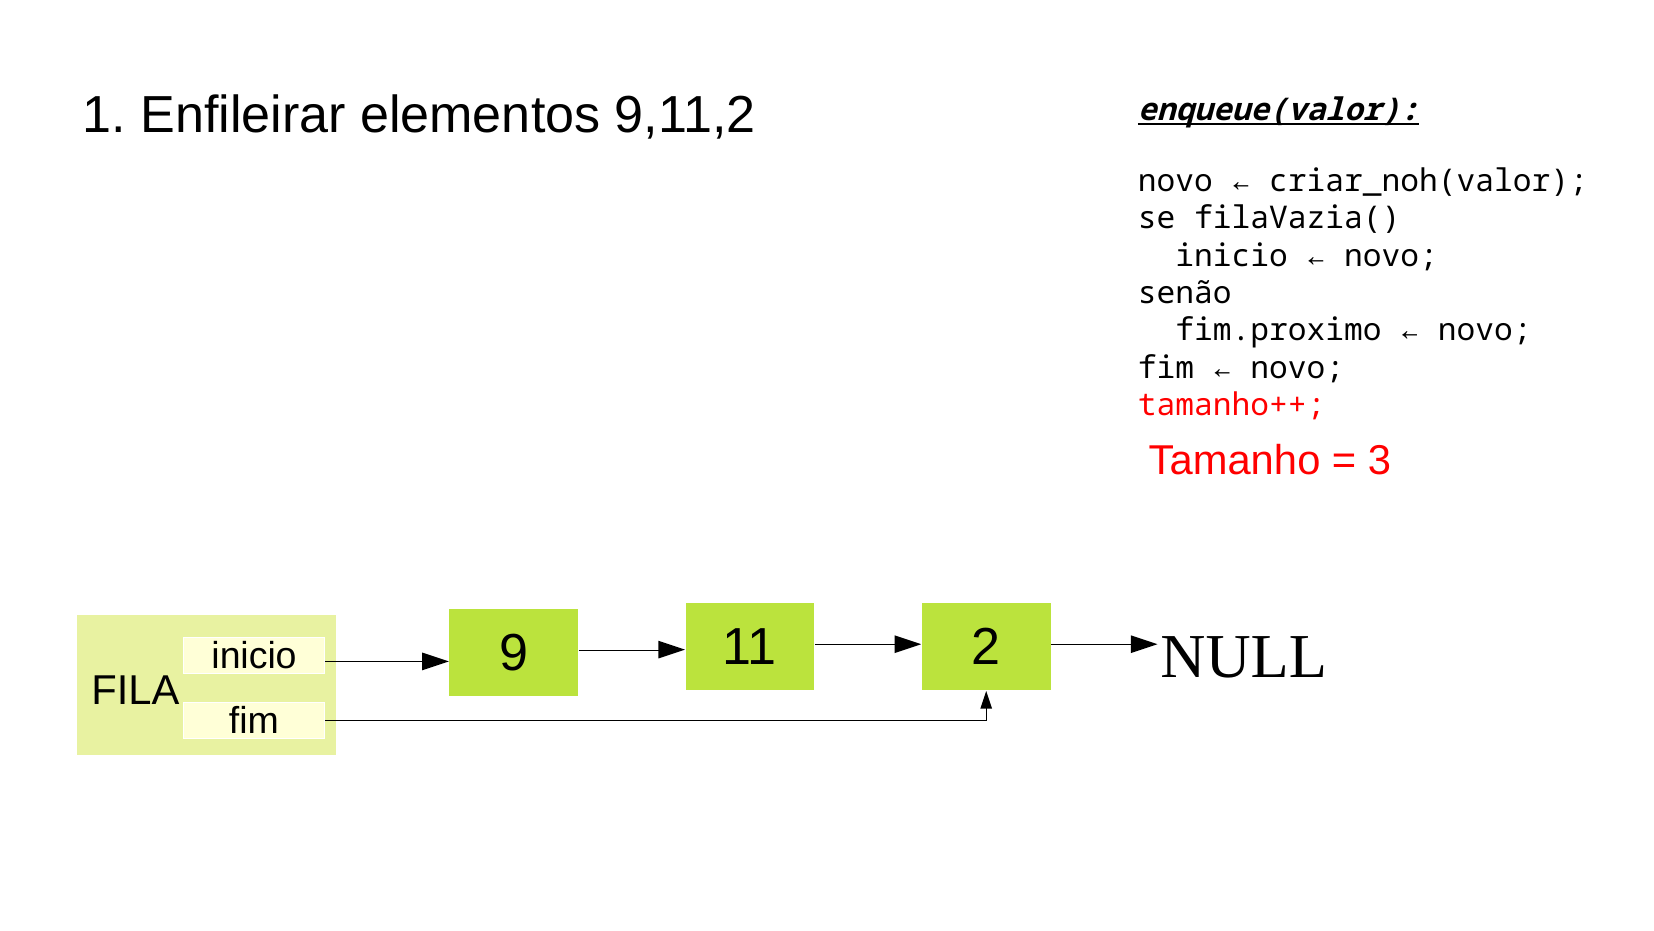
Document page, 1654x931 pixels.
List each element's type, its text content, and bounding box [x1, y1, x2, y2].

title 1. Enfileirar elementos 9,11,2 [82, 37, 1571, 193]
text_box [76, 614, 337, 661]
text_box 9 [448, 608, 579, 697]
text_box fim [183, 702, 325, 739]
text_box FILA [76, 659, 195, 721]
text_box 11 [685, 602, 815, 691]
text_box NULL [1145, 614, 1347, 692]
text_box [195, 662, 337, 720]
text_box inicio [183, 637, 325, 674]
text_box Tamanho = 3 [1133, 430, 1418, 491]
text_box enqueue(valor): novo ← criar_noh(valor); se filaVazia() inicio ← novo; senão fim.proximo ← novo; fim ← novo; tamanho++; [1123, 81, 1613, 430]
text_box [76, 721, 337, 756]
text_box 2 [921, 602, 1052, 691]
